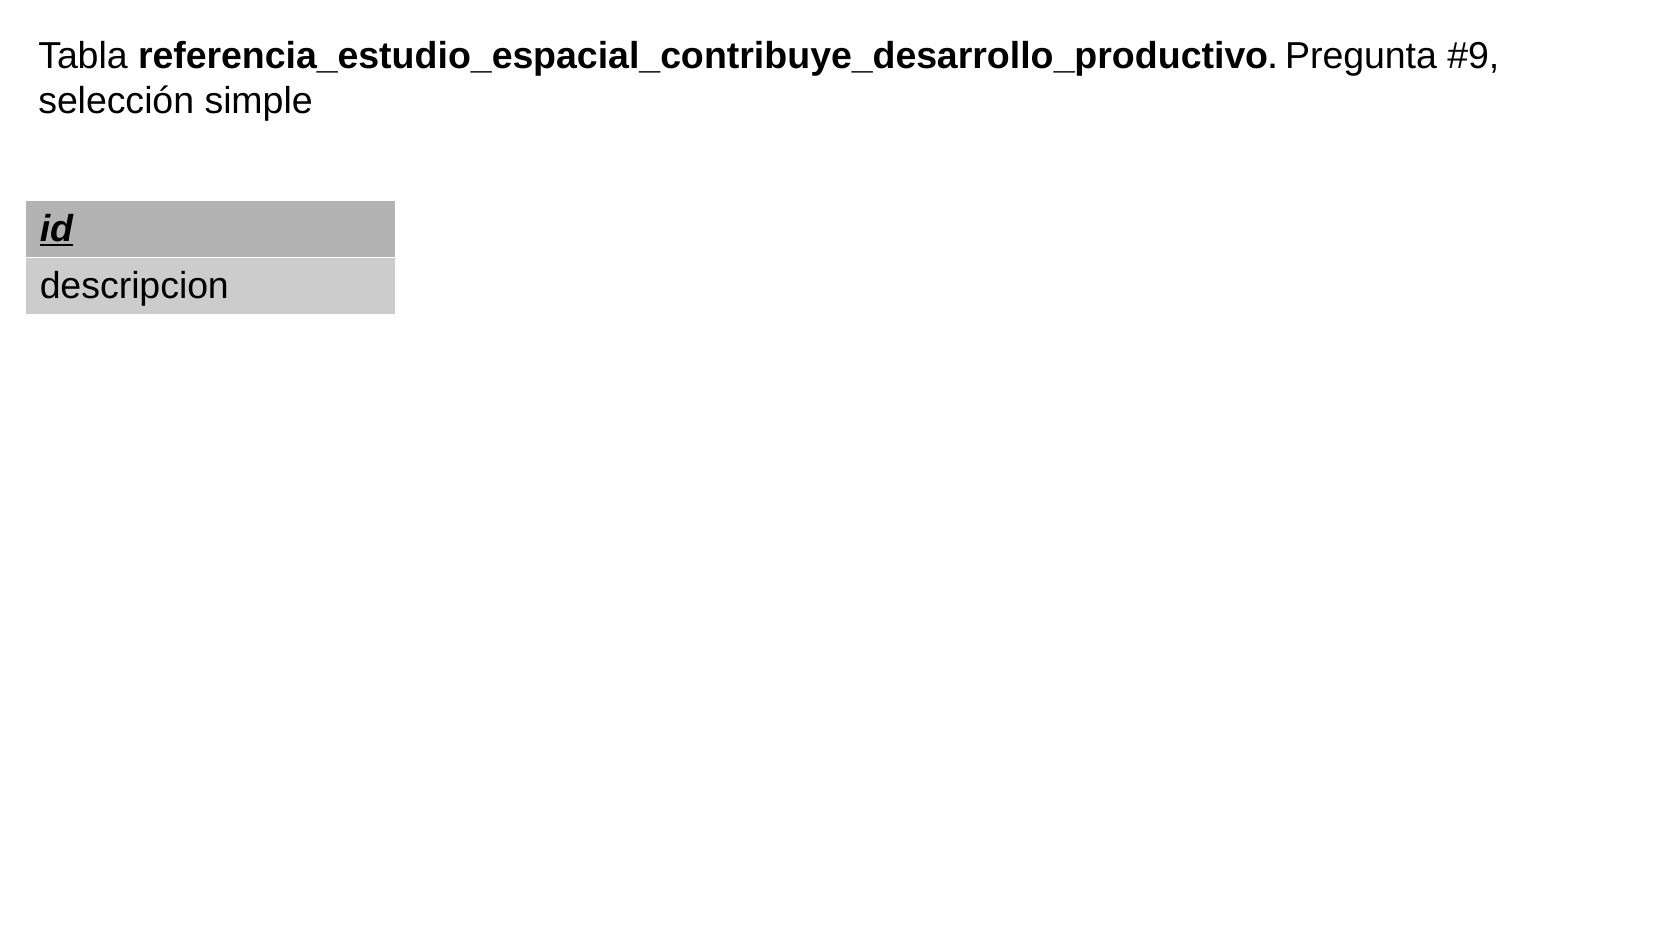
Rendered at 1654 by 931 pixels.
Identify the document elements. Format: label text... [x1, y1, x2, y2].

table_header id [26, 201, 395, 257]
table_cell descripcion [26, 258, 395, 314]
text_box Tabla referencia_estudio_espacial_contribuye_desarrollo_productivo. Pregunta #9, selección simple [23, 23, 1618, 165]
